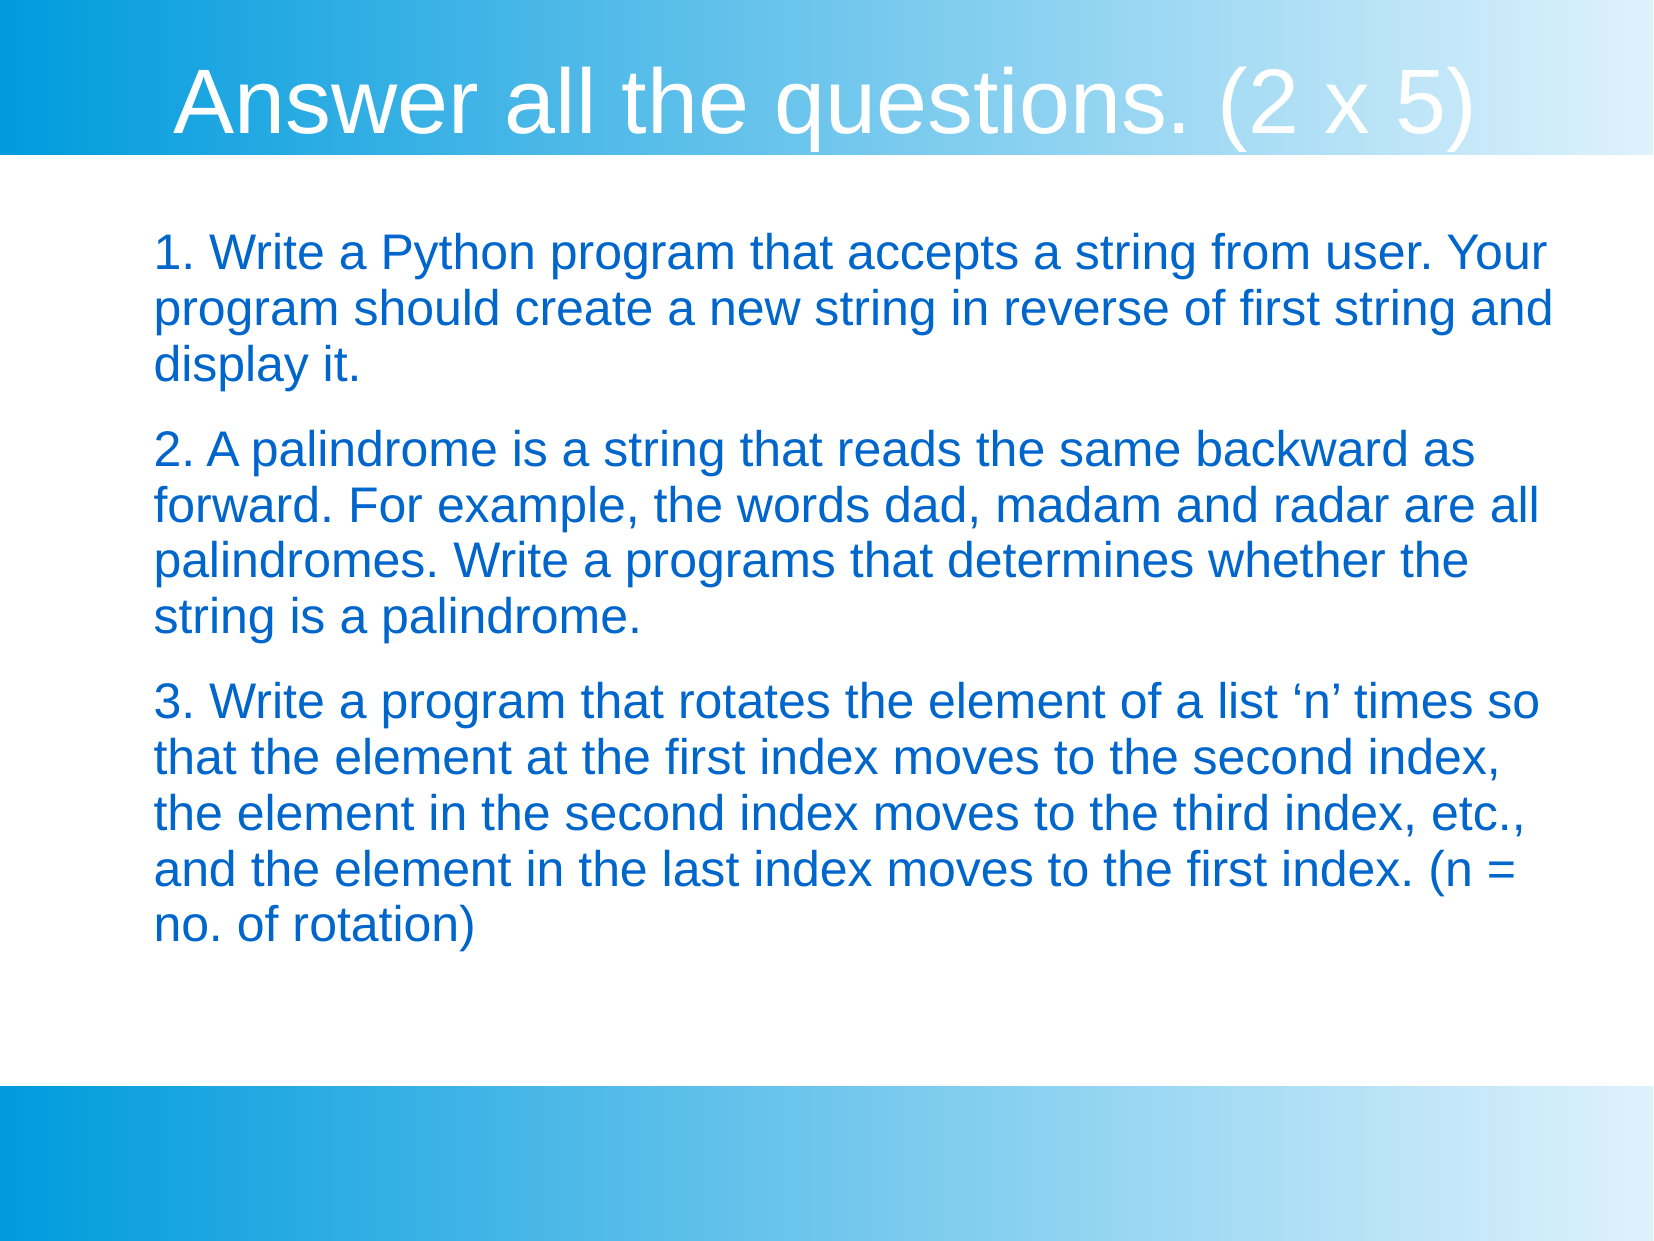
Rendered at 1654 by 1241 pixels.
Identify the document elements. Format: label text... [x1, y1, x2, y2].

title Answer all the questions. (2 x 5) [82, 49, 1571, 155]
list 1. Write a Python program that accepts a string from user. Your program should create a new string in reverse of first string and display it. 2. A palindrome is a string that reads the same backward as forward. For example, the words dad, madam and radar are all palindromes. Write a programs that determines whether the string is a palindrome. 3. Write a program that rotates the element of a list ‘n’ times so that the element at the first index moves to the second index, the element in the second index moves to the third index, etc., and the element in the last index moves to the first index. (n = no. of rotation) [82, 224, 1571, 1010]
